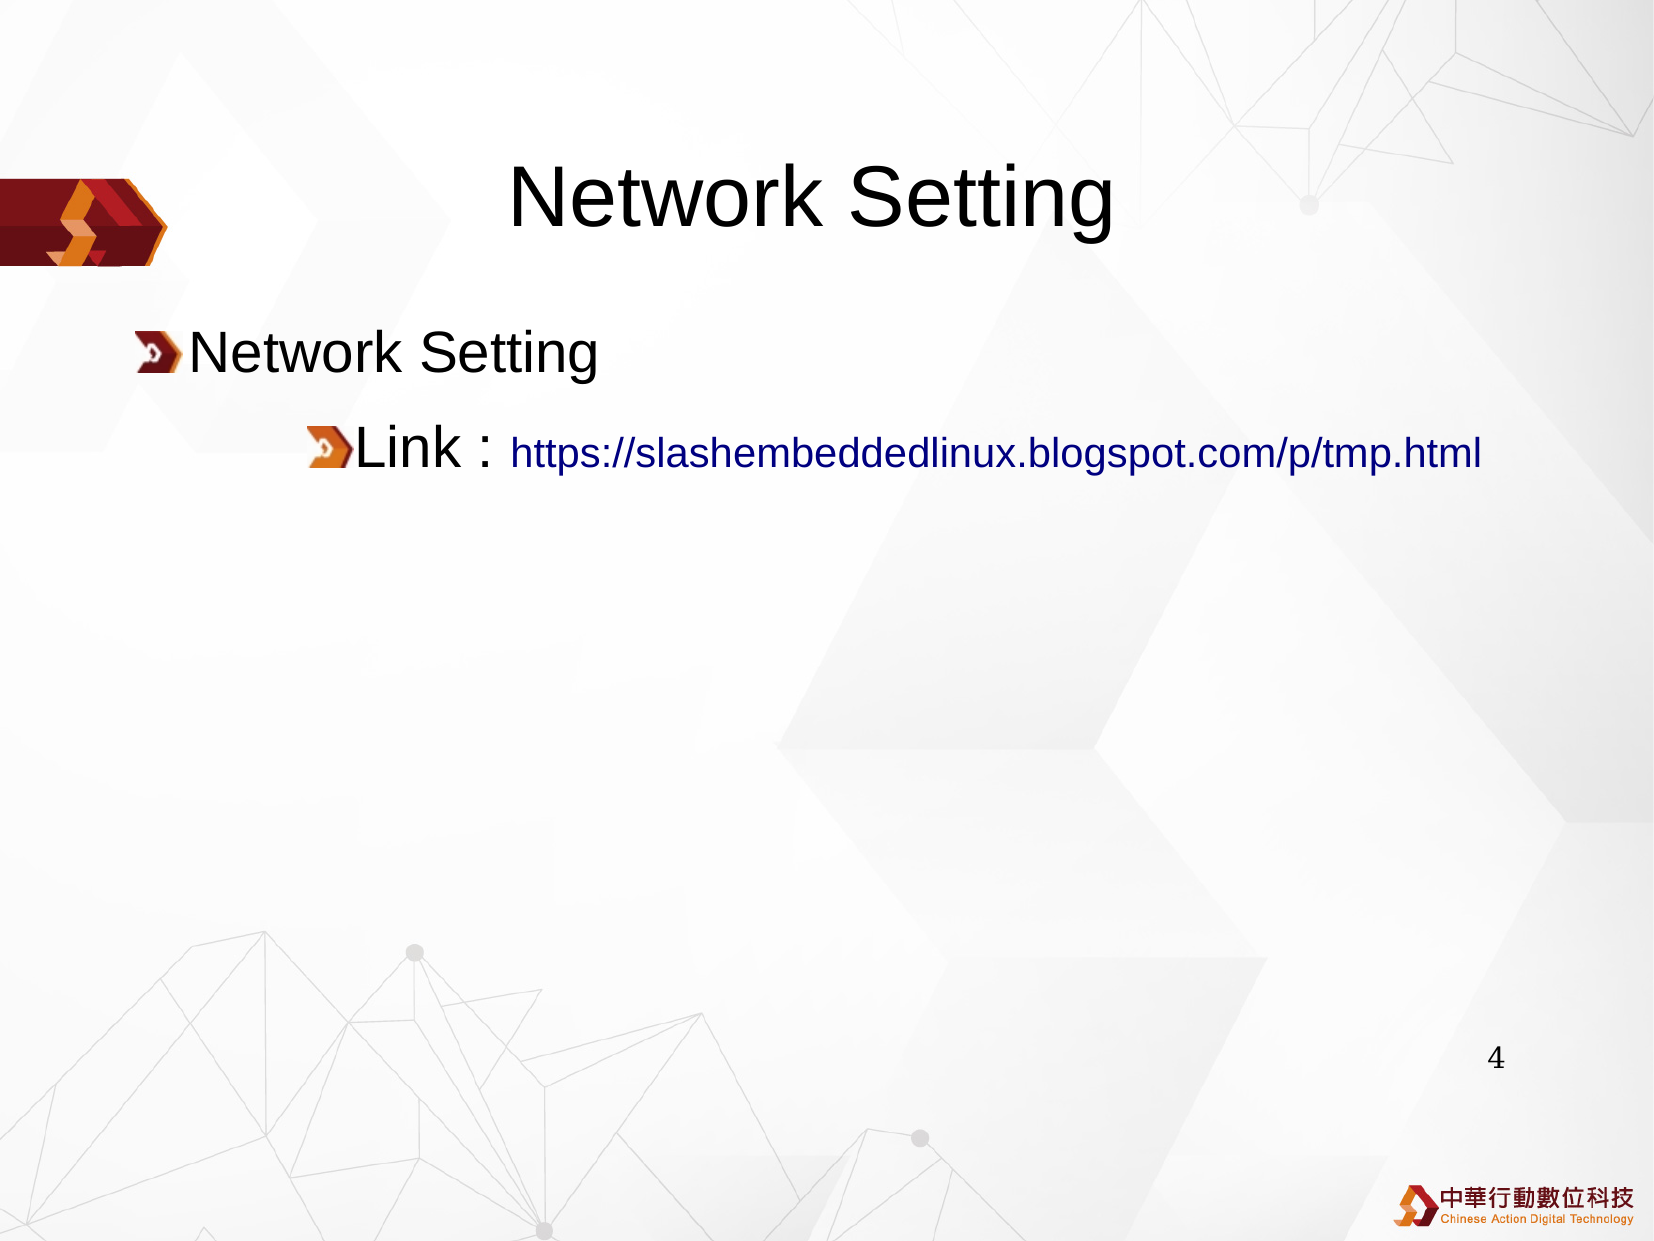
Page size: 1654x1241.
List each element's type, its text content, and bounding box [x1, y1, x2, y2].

title Network Setting [118, 112, 1506, 281]
list Network Setting Link : https://slashembeddedlinux.blogspot.com/p/tmp.html [118, 319, 1571, 1040]
picture [0, 0, 1654, 1241]
